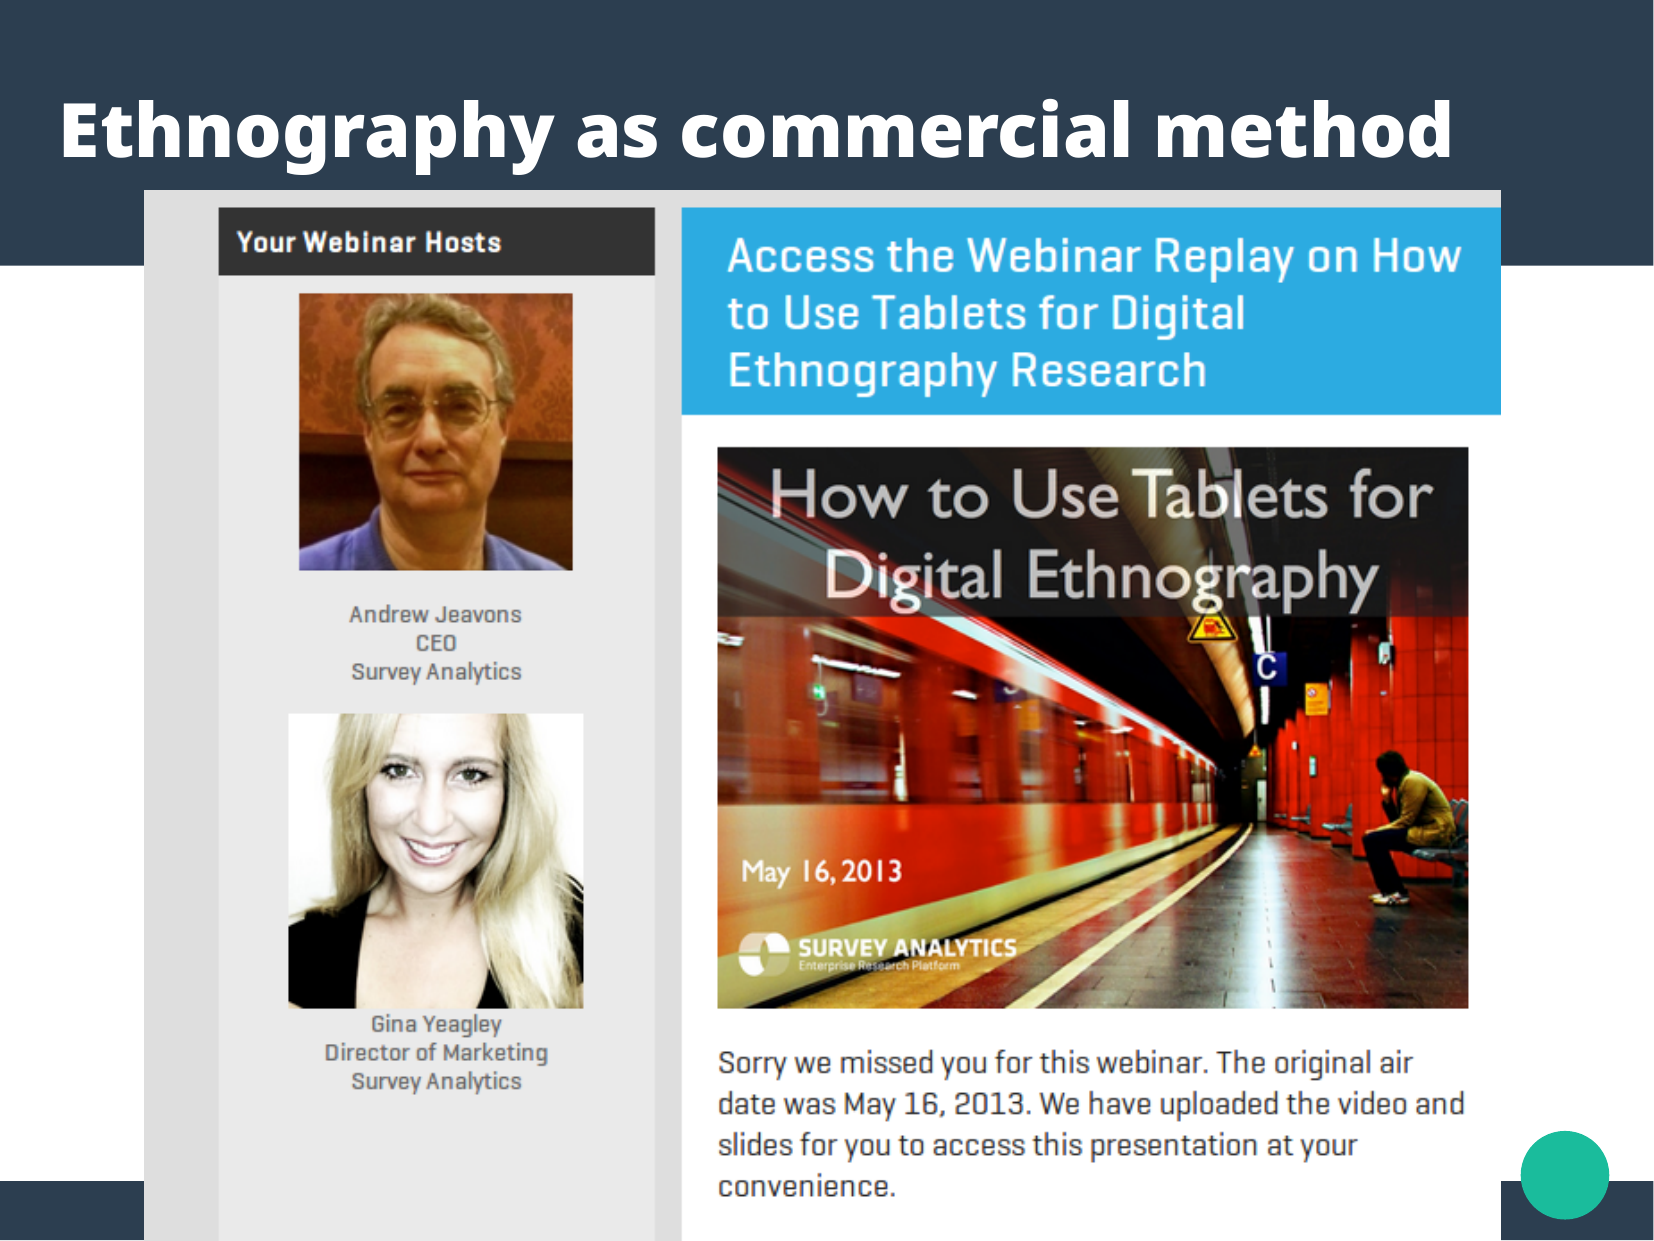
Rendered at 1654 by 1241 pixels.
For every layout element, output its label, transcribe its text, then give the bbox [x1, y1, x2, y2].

picture [144, 190, 1501, 1241]
title Ethnography as commercial method [59, 49, 1595, 207]
